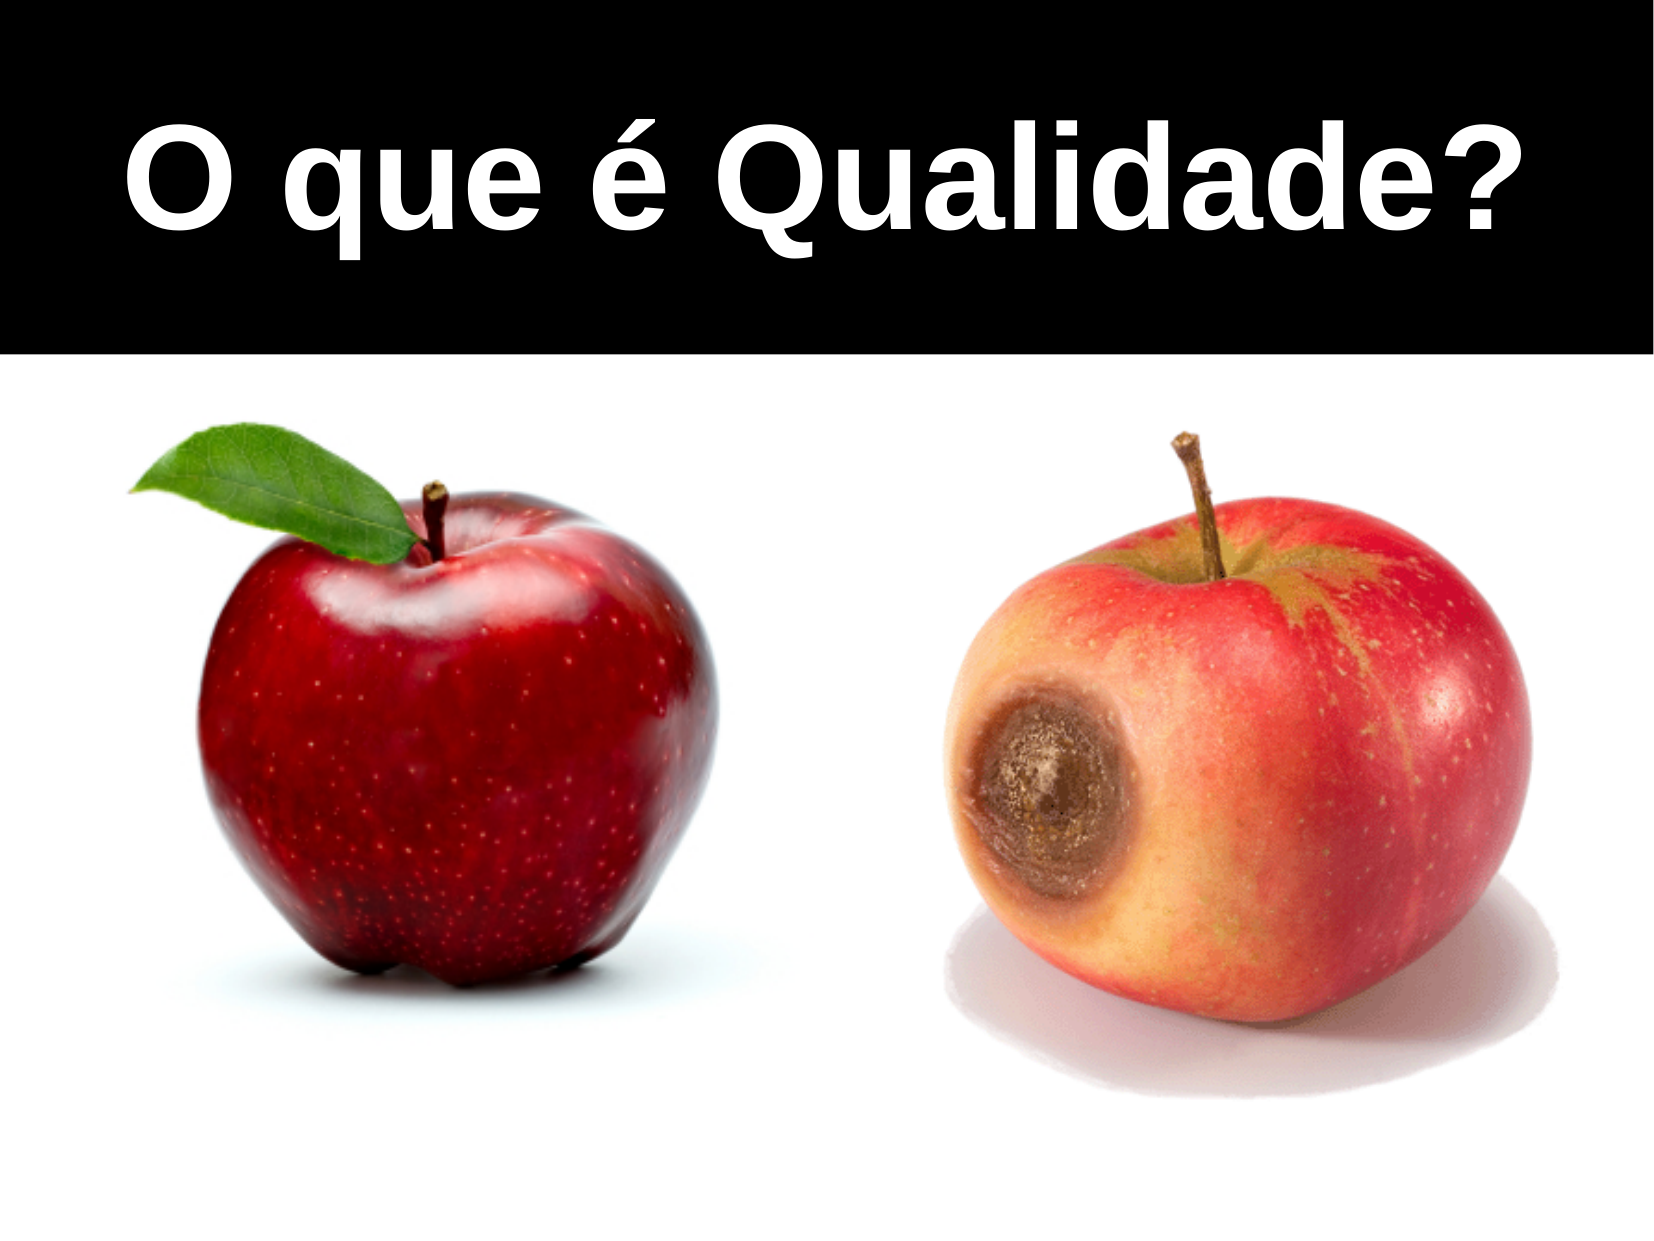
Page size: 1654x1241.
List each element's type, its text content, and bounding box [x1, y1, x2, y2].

picture [29, 355, 859, 1093]
picture [885, 413, 1595, 1111]
title O que é Qualidade? [0, 0, 1654, 355]
